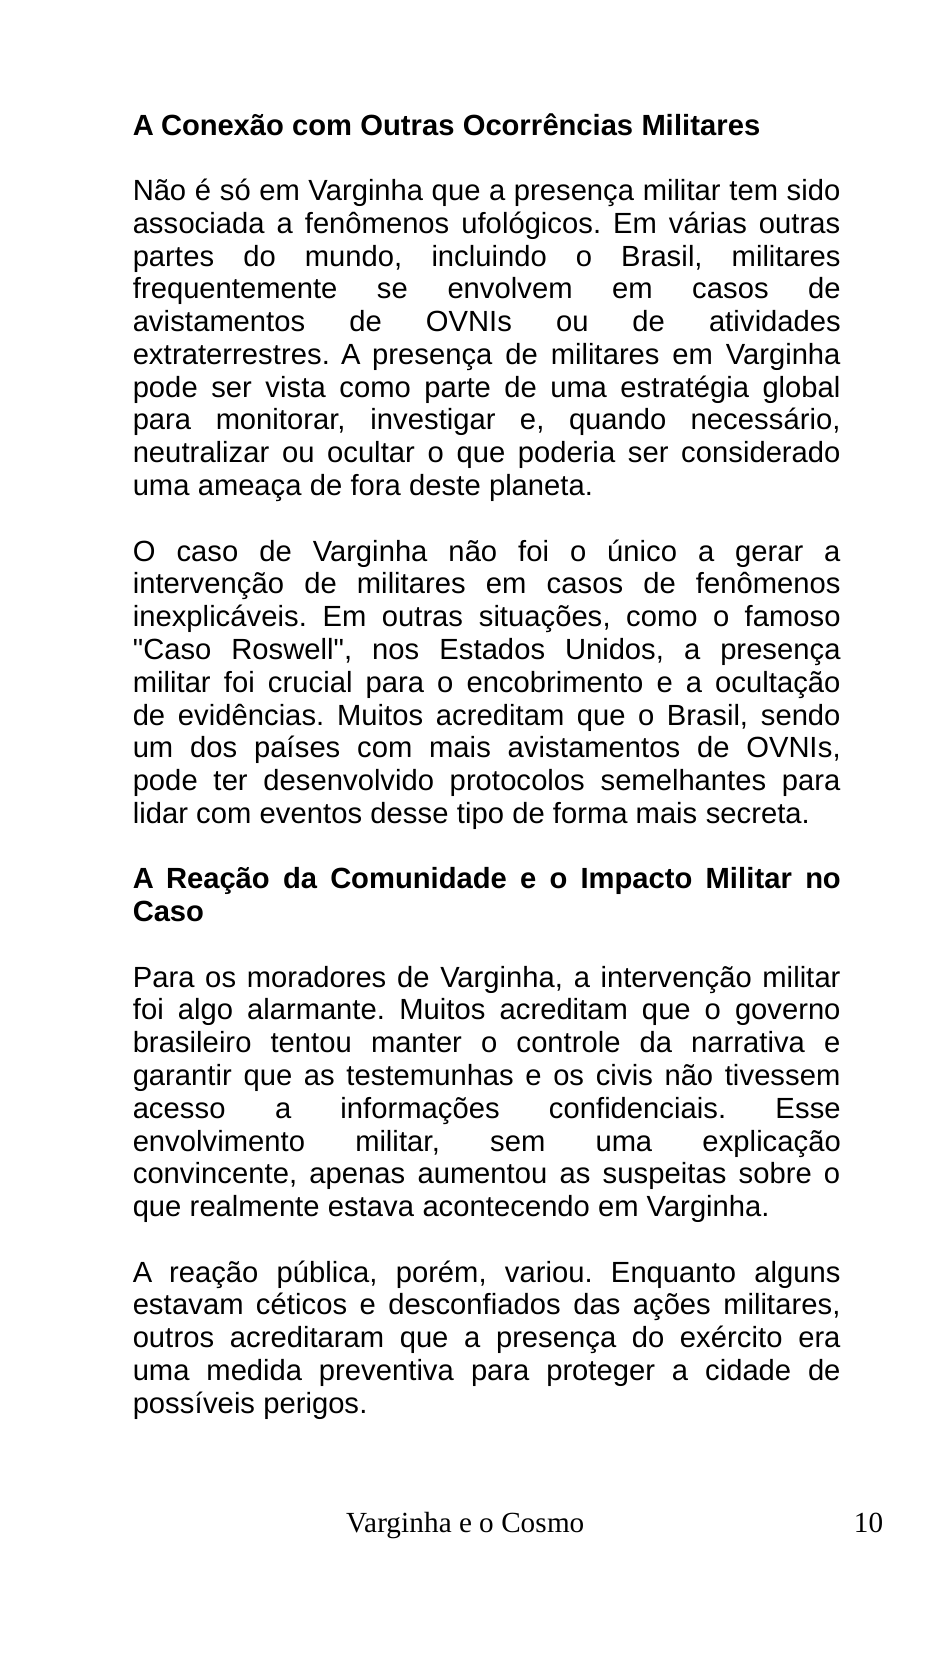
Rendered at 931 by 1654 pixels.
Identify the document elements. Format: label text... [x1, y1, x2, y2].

text_box A Conexão com Outras Ocorrências Militares Não é só em Varginha que a presença militar tem sido associada a fenômenos ufológicos. Em várias outras partes do mundo, incluindo o Brasil, militares frequentemente se envolvem em casos de avistamentos de OVNIs ou de atividades extraterrestres. A presença de militares em Varginha pode ser vista como parte de uma estratégia global para monitorar, investigar e, quando necessário, neutralizar ou ocultar o que poderia ser considerado uma ameaça de fora deste planeta. O caso de Varginha não foi o único a gerar a intervenção de militares em casos de fenômenos inexplicáveis. Em outras situações, como o famoso "Caso Roswell", nos Estados Unidos, a presença militar foi crucial para o encobrimento e a ocultação de evidências. Muitos acreditam que o Brasil, sendo um dos países com mais avistamentos de OVNIs, pode ter desenvolvido protocolos semelhantes para lidar com eventos desse tipo de forma mais secreta. A Reação da Comunidade e o Impacto Militar no Caso Para os moradores de Varginha, a intervenção militar foi algo alarmante. Muitos acreditam que o governo brasileiro tentou manter o controle da narrativa e garantir que as testemunhas e os civis não tivessem acesso a informações confidenciais. Esse envolvimento militar, sem uma explicação convincente, apenas aumentou as suspeitas sobre o que realmente estava acontecendo em Varginha. A reação pública, porém, variou. Enquanto alguns estavam céticos e desconfiados das ações militares, outros acreditaram que a presença do exército era uma medida preventiva para proteger a cidade de possíveis perigos. [118, 101, 857, 1516]
